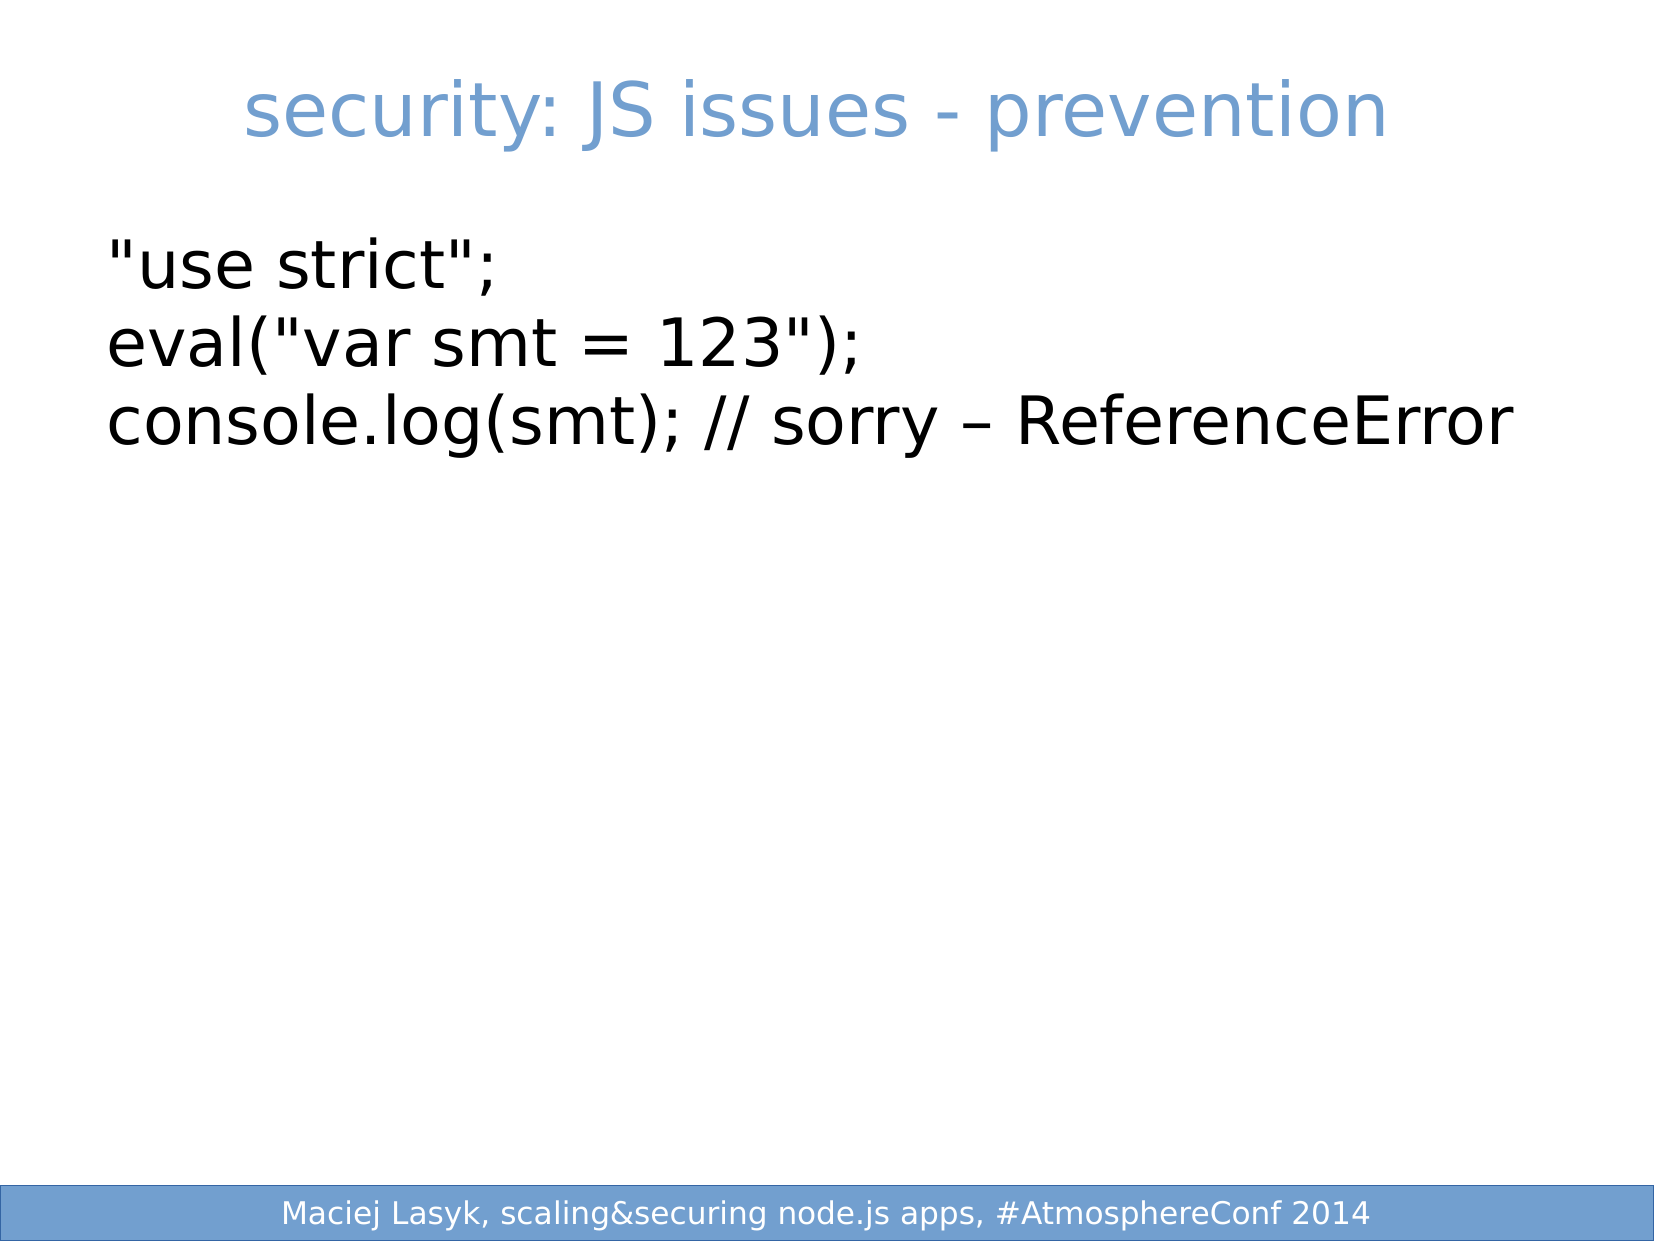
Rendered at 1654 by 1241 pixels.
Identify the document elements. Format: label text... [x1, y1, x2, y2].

text_box [0, 1185, 1654, 1241]
text_box "use strict"; eval("var smt = 123"); console.log(smt); // sorry – ReferenceError [91, 219, 1562, 481]
text_box Maciej Lasyk, scaling&securing node.js apps, #AtmosphereConf 2014 [266, 1188, 1388, 1240]
text_box security: JS issues - prevention [228, 60, 1406, 163]
